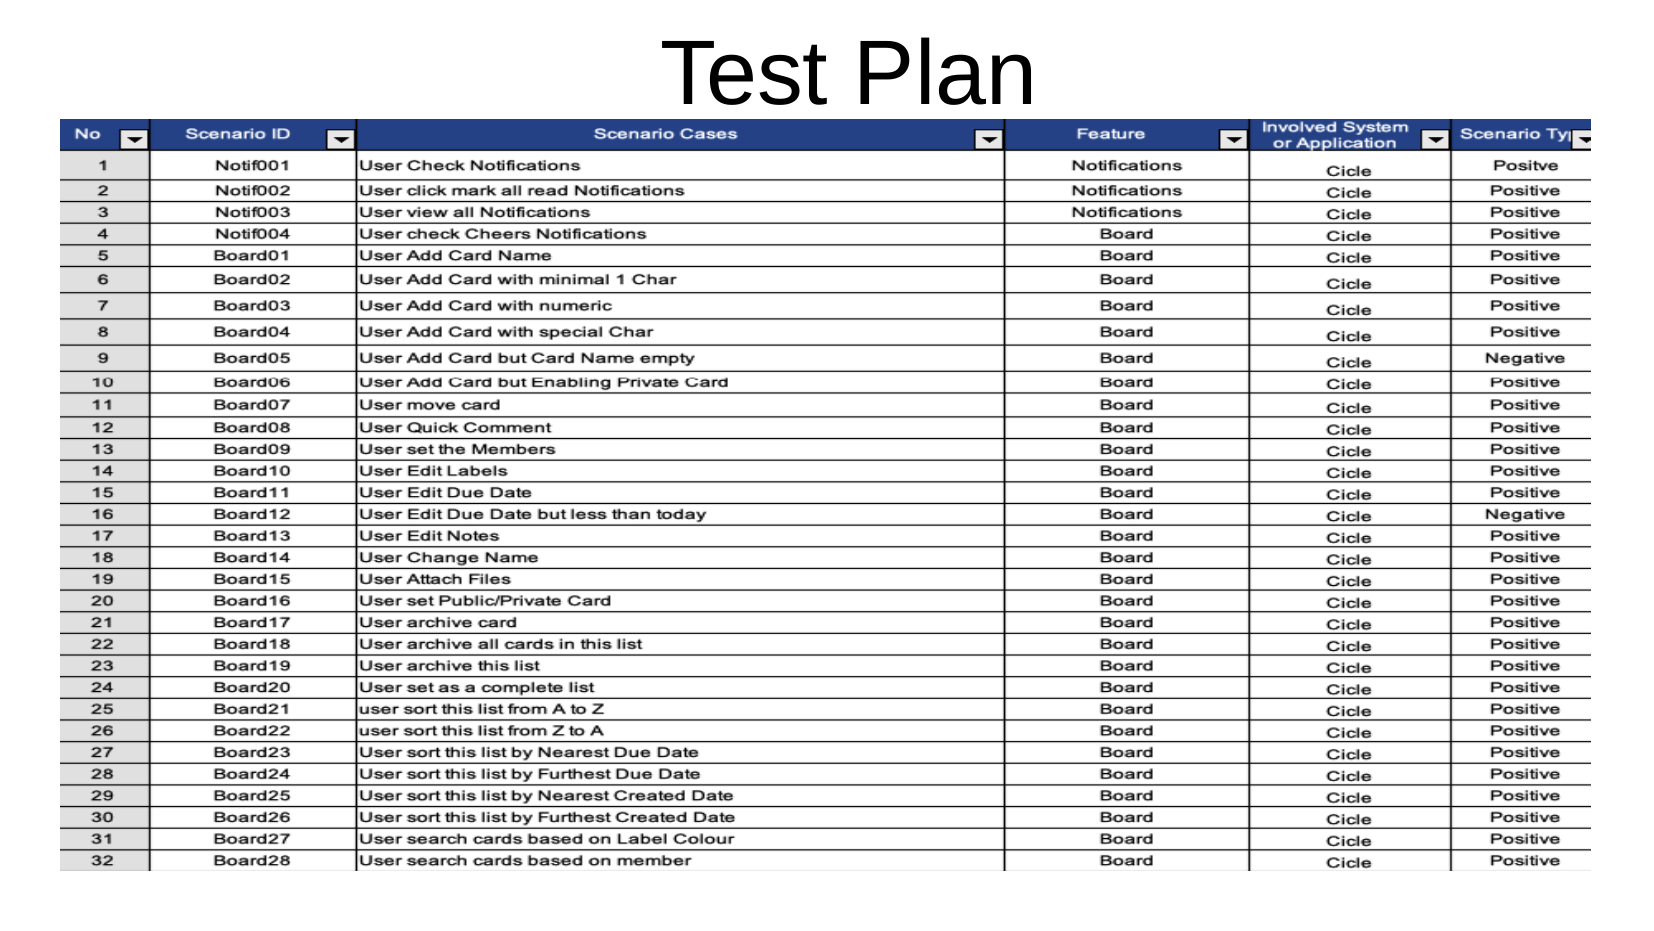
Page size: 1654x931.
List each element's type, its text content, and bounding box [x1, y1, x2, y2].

title Test Plan [105, 0, 1594, 151]
picture [60, 119, 1591, 871]
